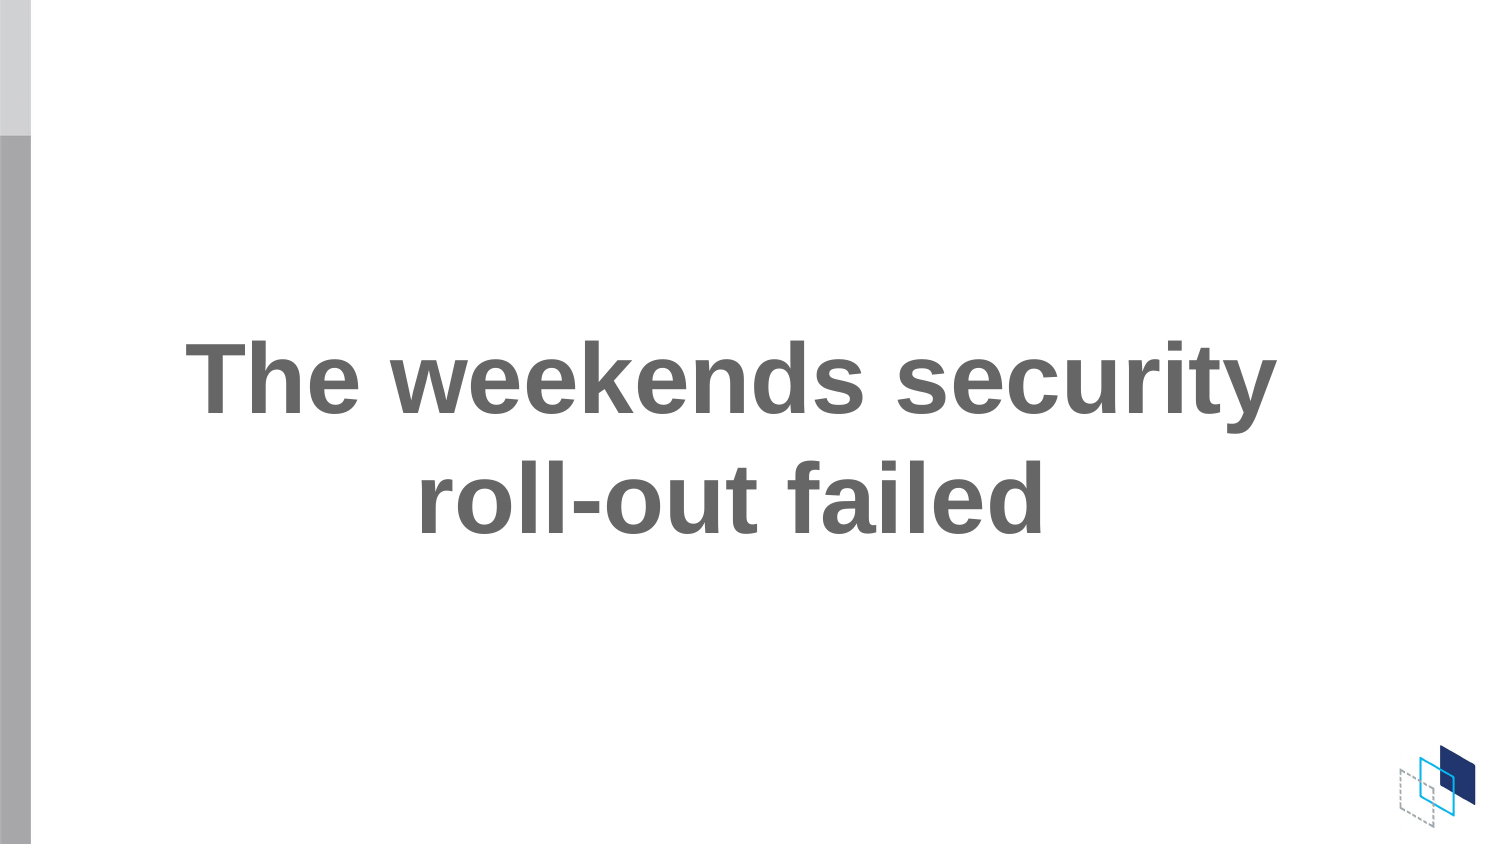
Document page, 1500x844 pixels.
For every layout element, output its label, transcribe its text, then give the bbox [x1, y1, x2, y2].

picture [1388, 738, 1486, 836]
list The weekends security roll-out failed [75, 127, 1389, 739]
picture [0, 0, 37, 844]
